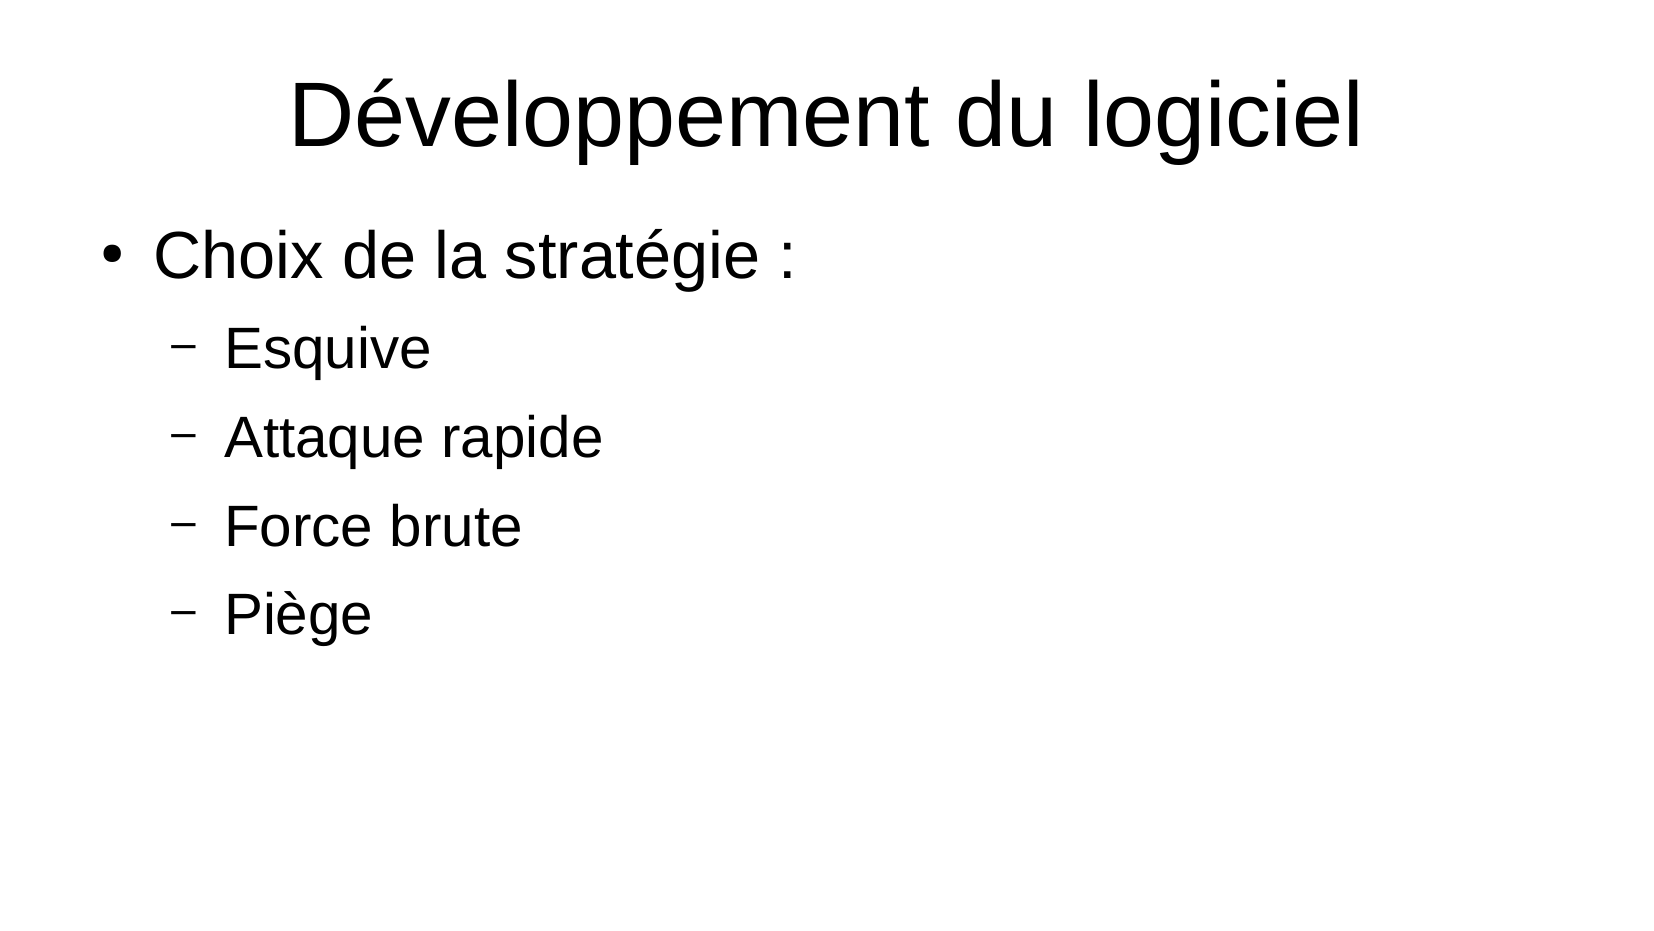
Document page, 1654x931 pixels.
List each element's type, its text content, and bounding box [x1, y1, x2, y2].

list Choix de la stratégie : Esquive Attaque rapide Force brute Piège [82, 217, 1571, 758]
title Développement du logiciel [82, 37, 1571, 193]
